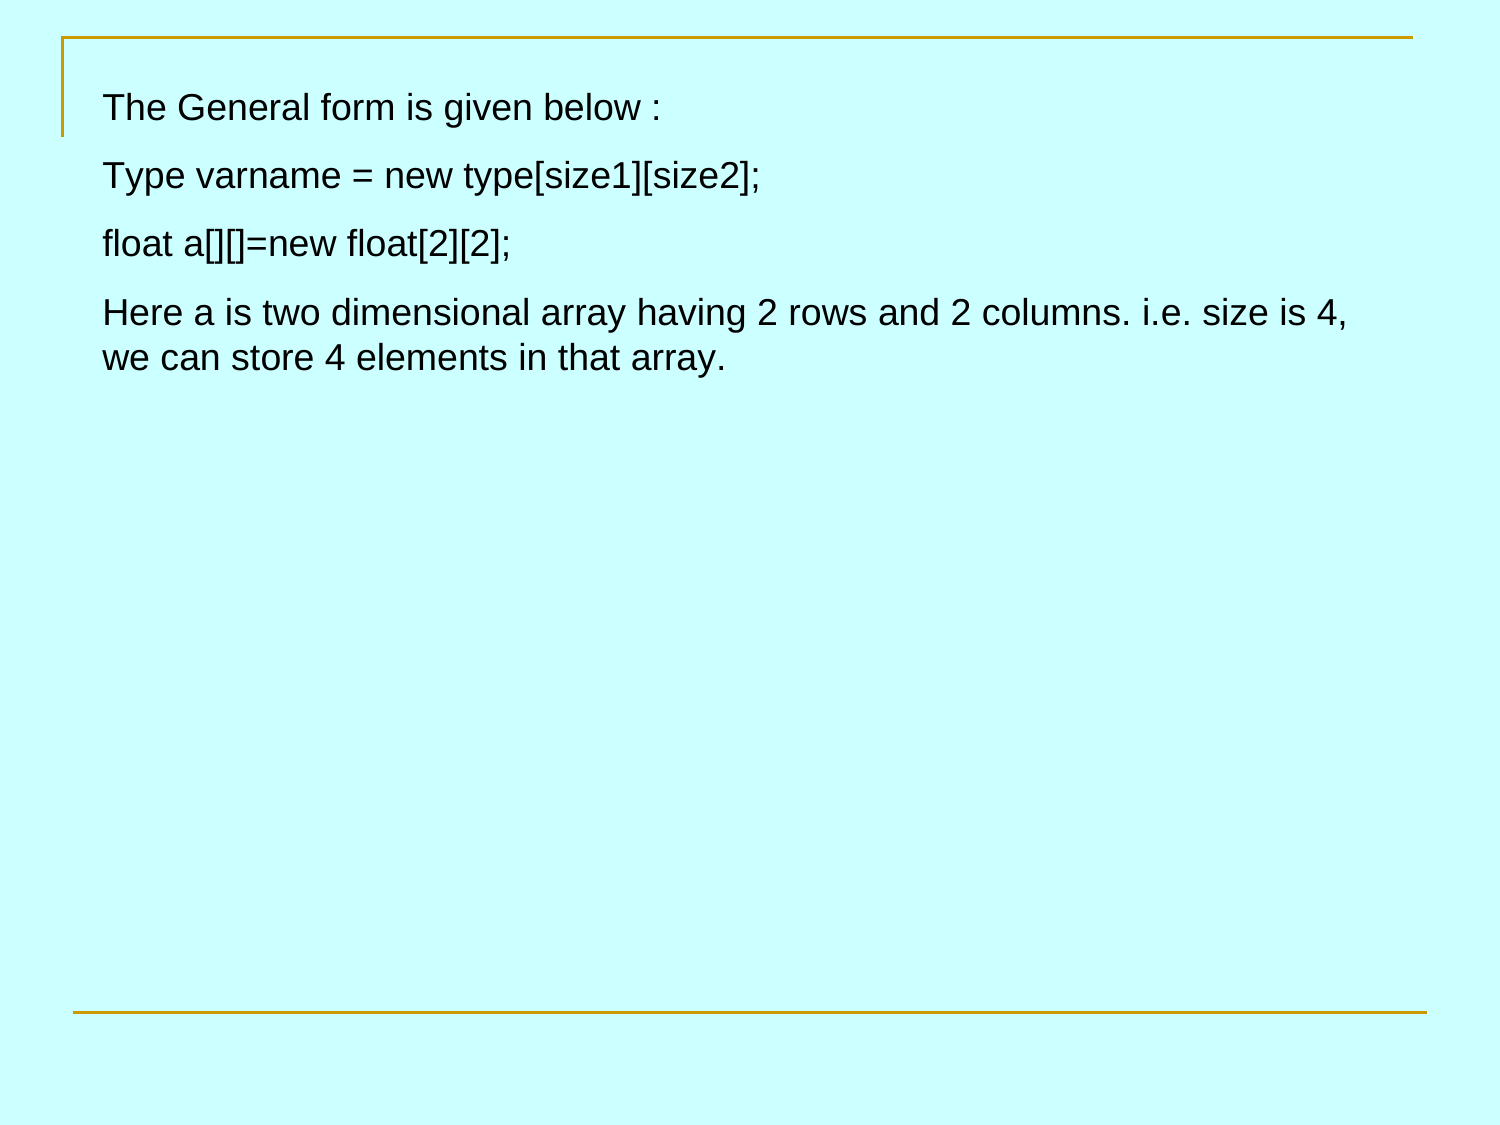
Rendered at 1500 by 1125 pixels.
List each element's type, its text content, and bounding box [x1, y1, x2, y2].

text_box The General form is given below : Type varname = new type[size1][size2]; float a[][]=new float[2][2]; Here a is two dimensional array having 2 rows and 2 columns. i.e. size is 4, we can store 4 elements in that array. [87, 74, 1375, 386]
